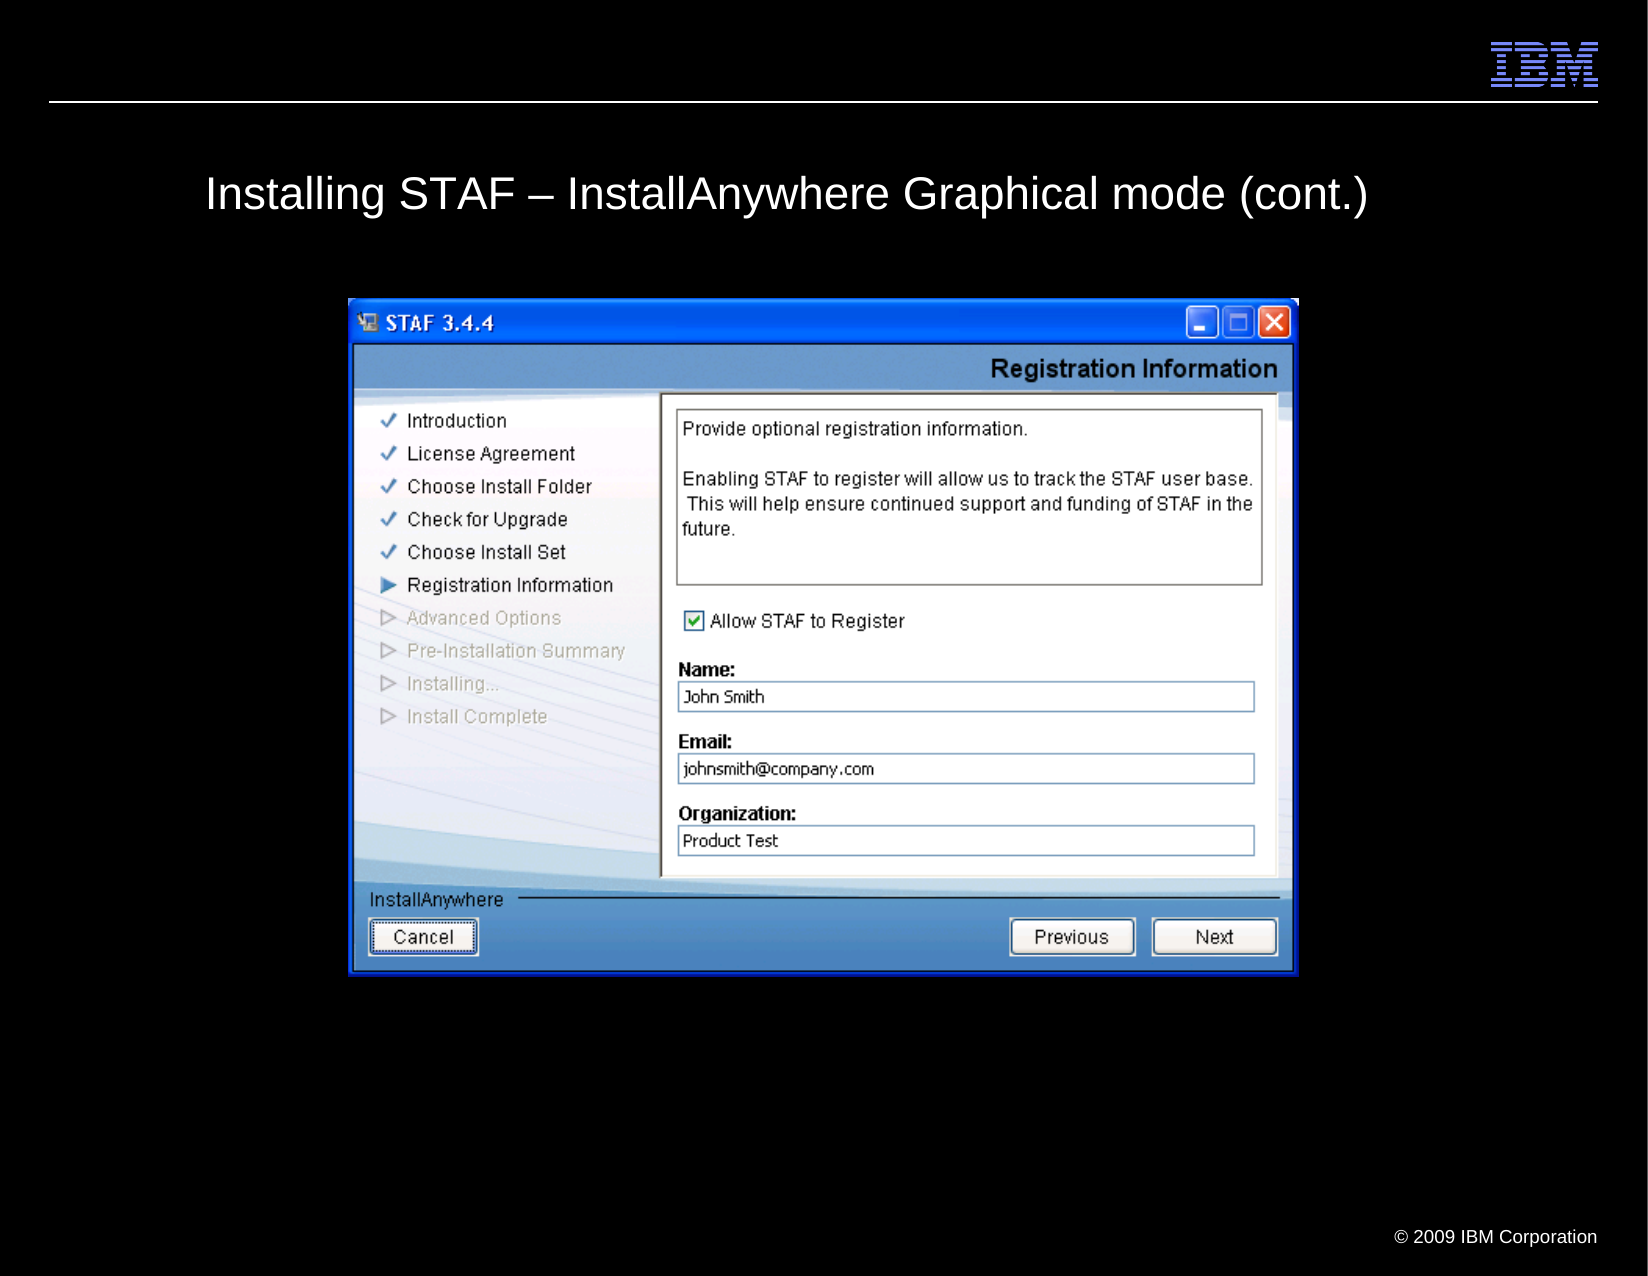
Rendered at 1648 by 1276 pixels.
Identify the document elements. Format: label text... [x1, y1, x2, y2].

picture [1491, 42, 1598, 87]
picture [348, 298, 1299, 977]
title Installing STAF – InstallAnywhere Graphical mode (cont.) [188, 161, 1648, 255]
